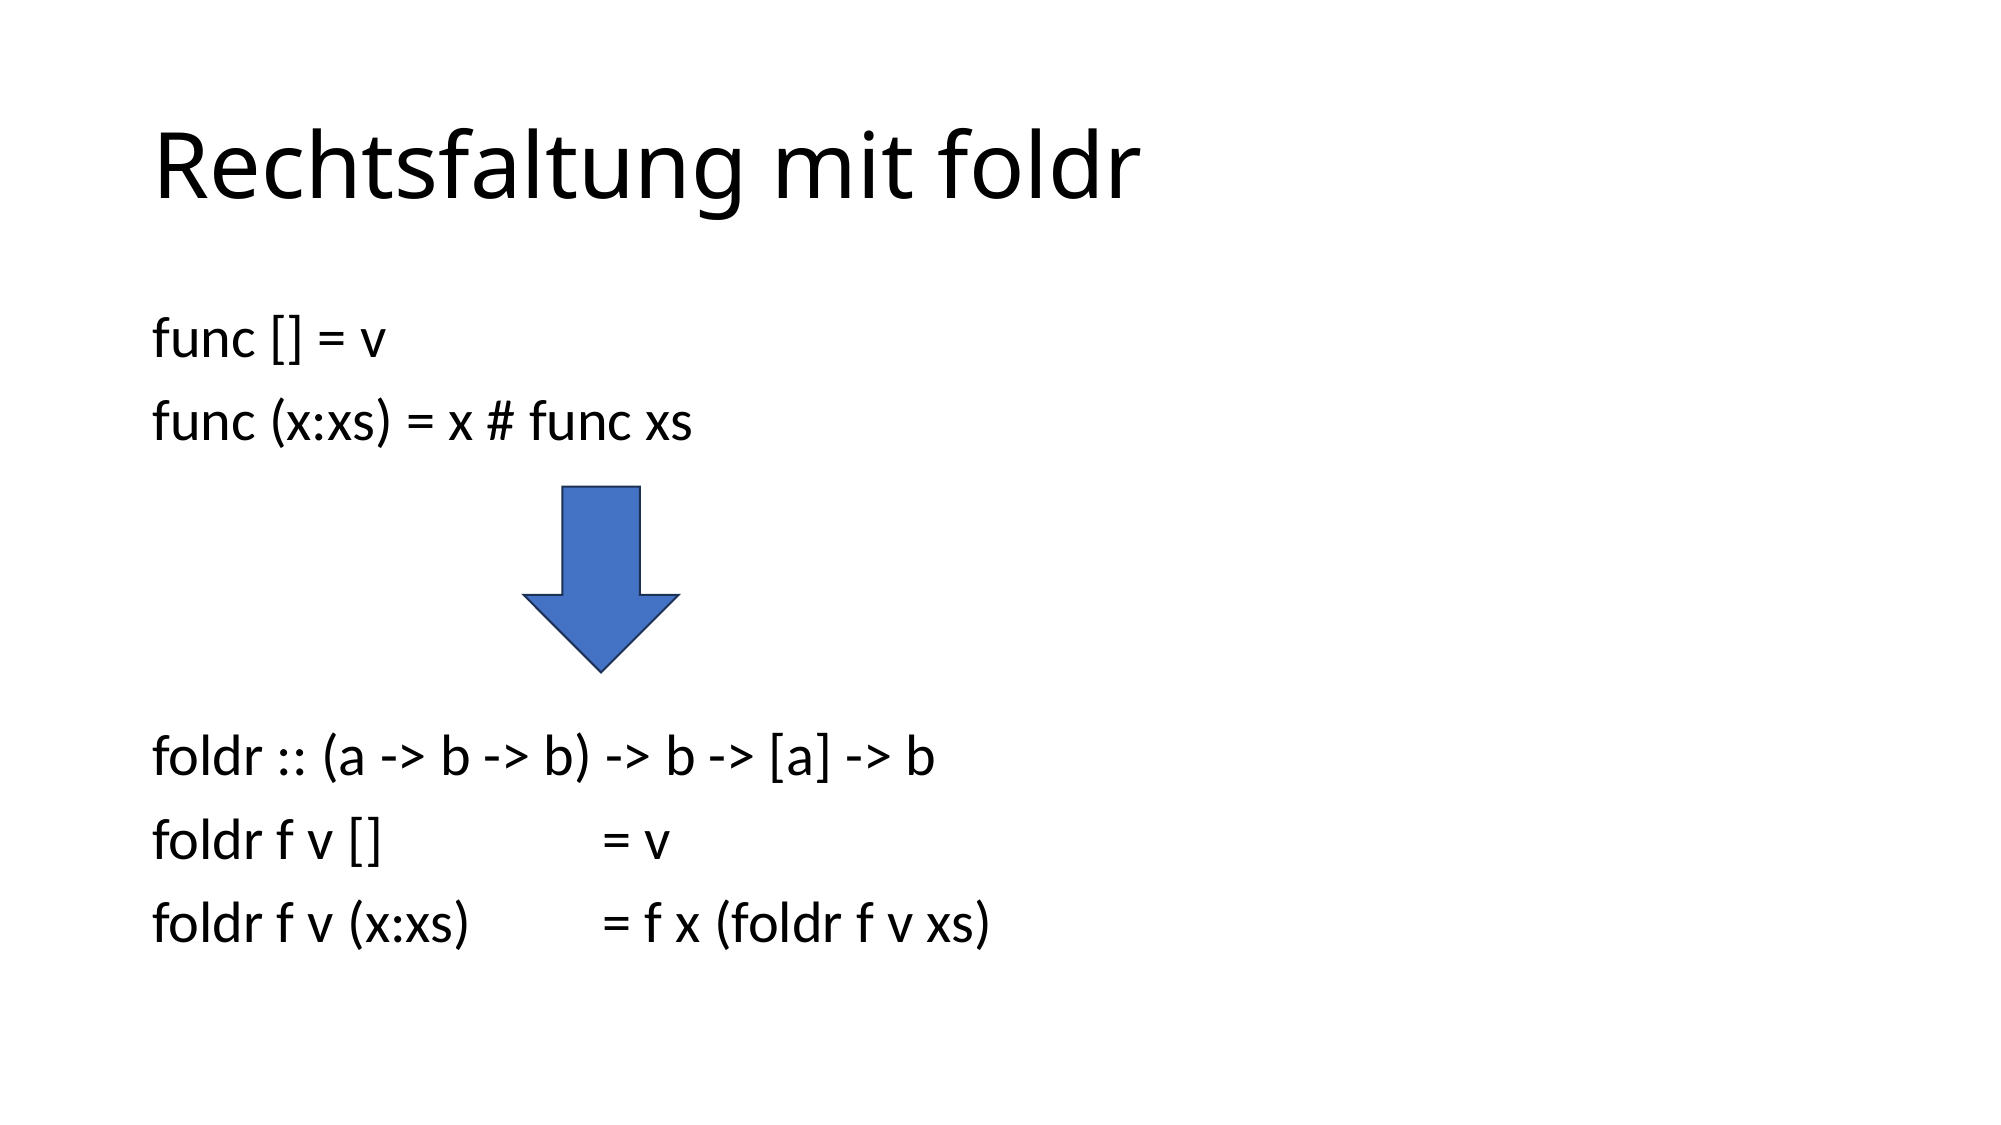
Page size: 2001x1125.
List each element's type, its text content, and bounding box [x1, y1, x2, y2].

text_box [523, 486, 679, 673]
title Rechtsfaltung mit foldr [137, 59, 1863, 278]
list func [] = v func (x:xs) = x # func xs foldr :: (a -> b -> b) -> b -> [a] -> b foldr f v [] = v foldr f v (x:xs) = f x (foldr f v xs) [137, 299, 1065, 1014]
